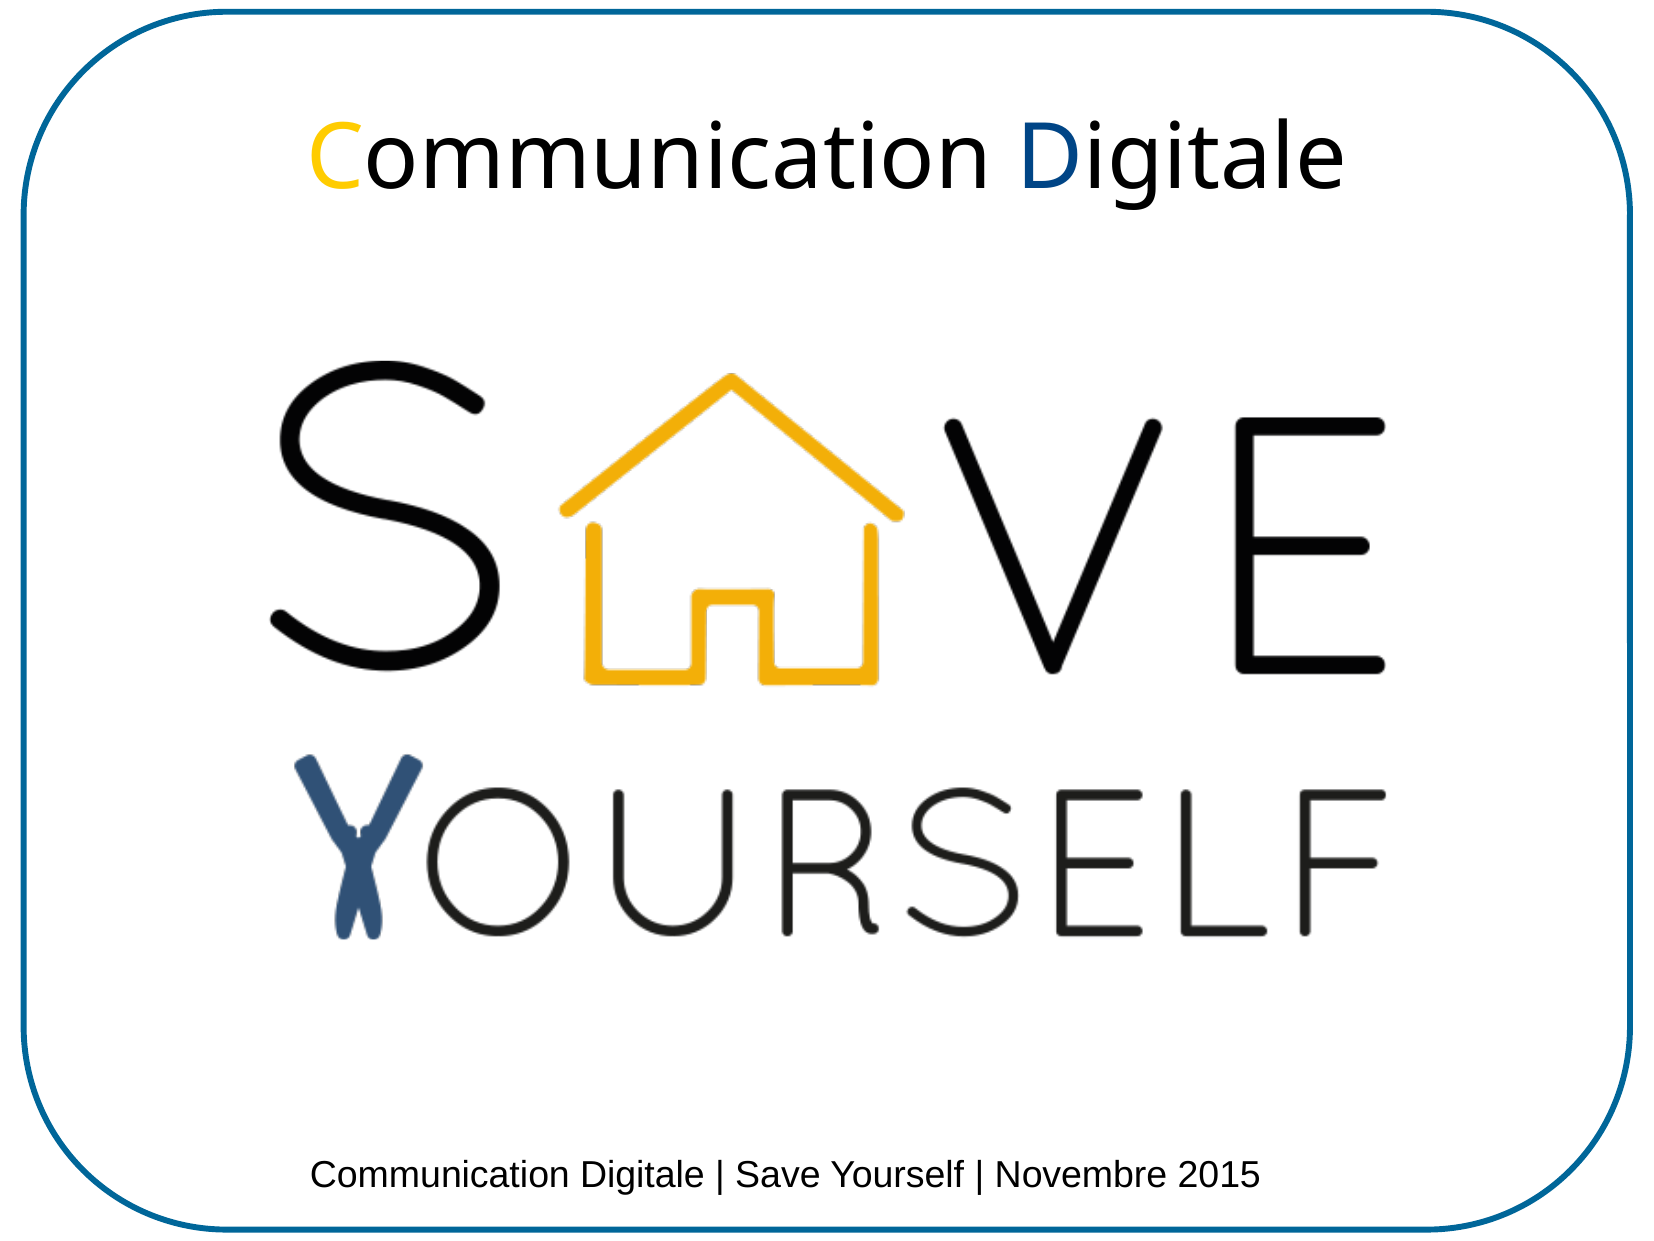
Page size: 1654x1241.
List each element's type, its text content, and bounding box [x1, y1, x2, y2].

text_box Communication Digitale | Save Yourself | Novembre 2015 [295, 1145, 1347, 1203]
title Communication Digitale [82, 49, 1571, 257]
picture [185, 295, 1544, 1052]
